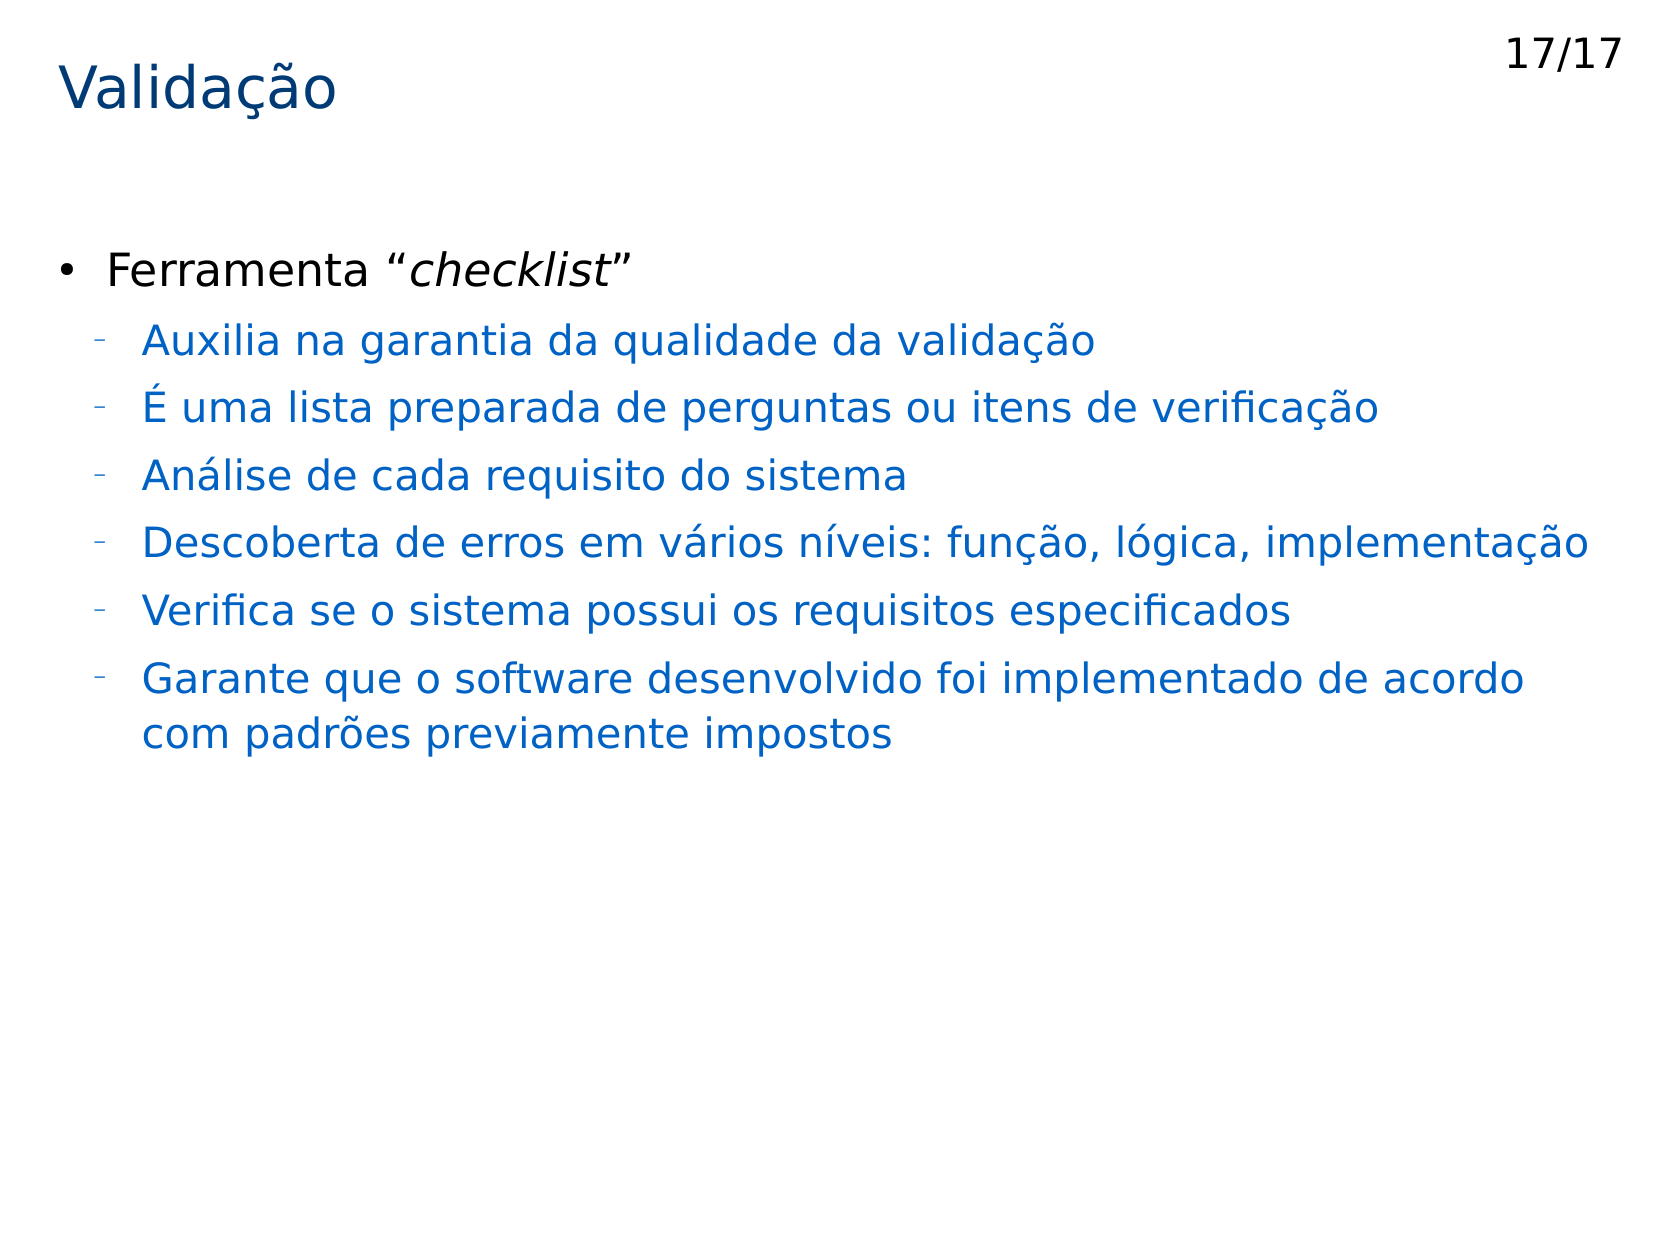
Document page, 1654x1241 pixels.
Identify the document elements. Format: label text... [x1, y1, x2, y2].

list Ferramenta “checklist” Auxilia na garantia da qualidade da validação É uma lista preparada de perguntas ou itens de verificação Análise de cada requisito do sistema Descoberta de erros em vários níveis: função, lógica, implementação Verifica se o sistema possui os requisitos especificados Garante que o software desenvolvido foi implementado de acordo com padrões previamente impostos [59, 236, 1595, 1211]
title Validação [59, 29, 1506, 148]
